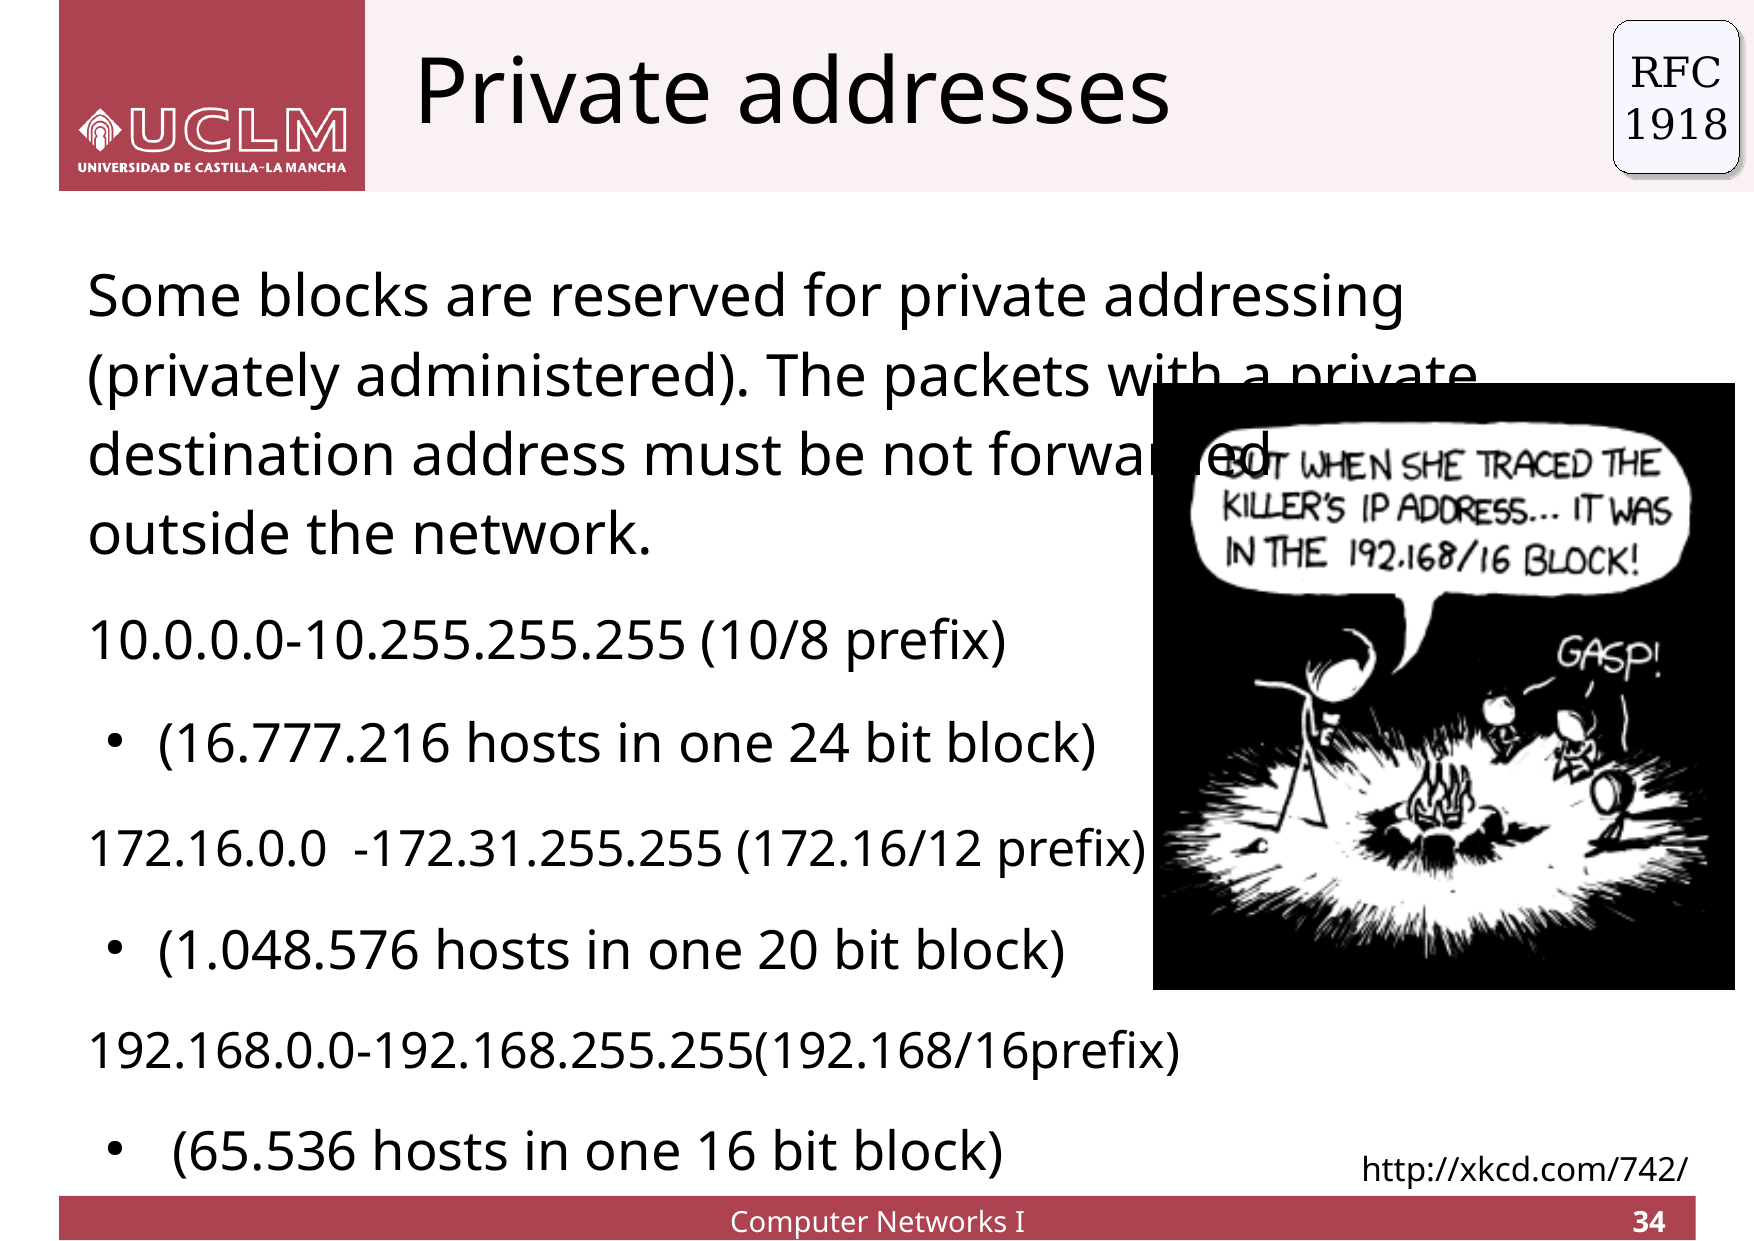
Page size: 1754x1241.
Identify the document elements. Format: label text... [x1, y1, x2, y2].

title Private addresses [413, 0, 1667, 198]
text_box http://xkcd.com/742/ [1270, 1142, 1689, 1199]
picture [1667, 383, 1735, 990]
picture [59, 0, 365, 191]
list Some blocks are reserved for private addressing (privately administered). The packets with a private destination address must be not forwarded outside the network. 10.0.0.0-10.255.255.255 (10/8 prefix) (16.777.216 hosts in one 24 bit block) 172.16.0.0 -172.31.255.255 (172.16/12 prefix) (1.048.576 hosts in one 20 bit block) 192.168.0.0-192.168.255.255(192.168/16prefix) (65.536 hosts in one 16 bit block) [87, 254, 1667, 1096]
text_box RFC 1918 [1613, 20, 1740, 174]
